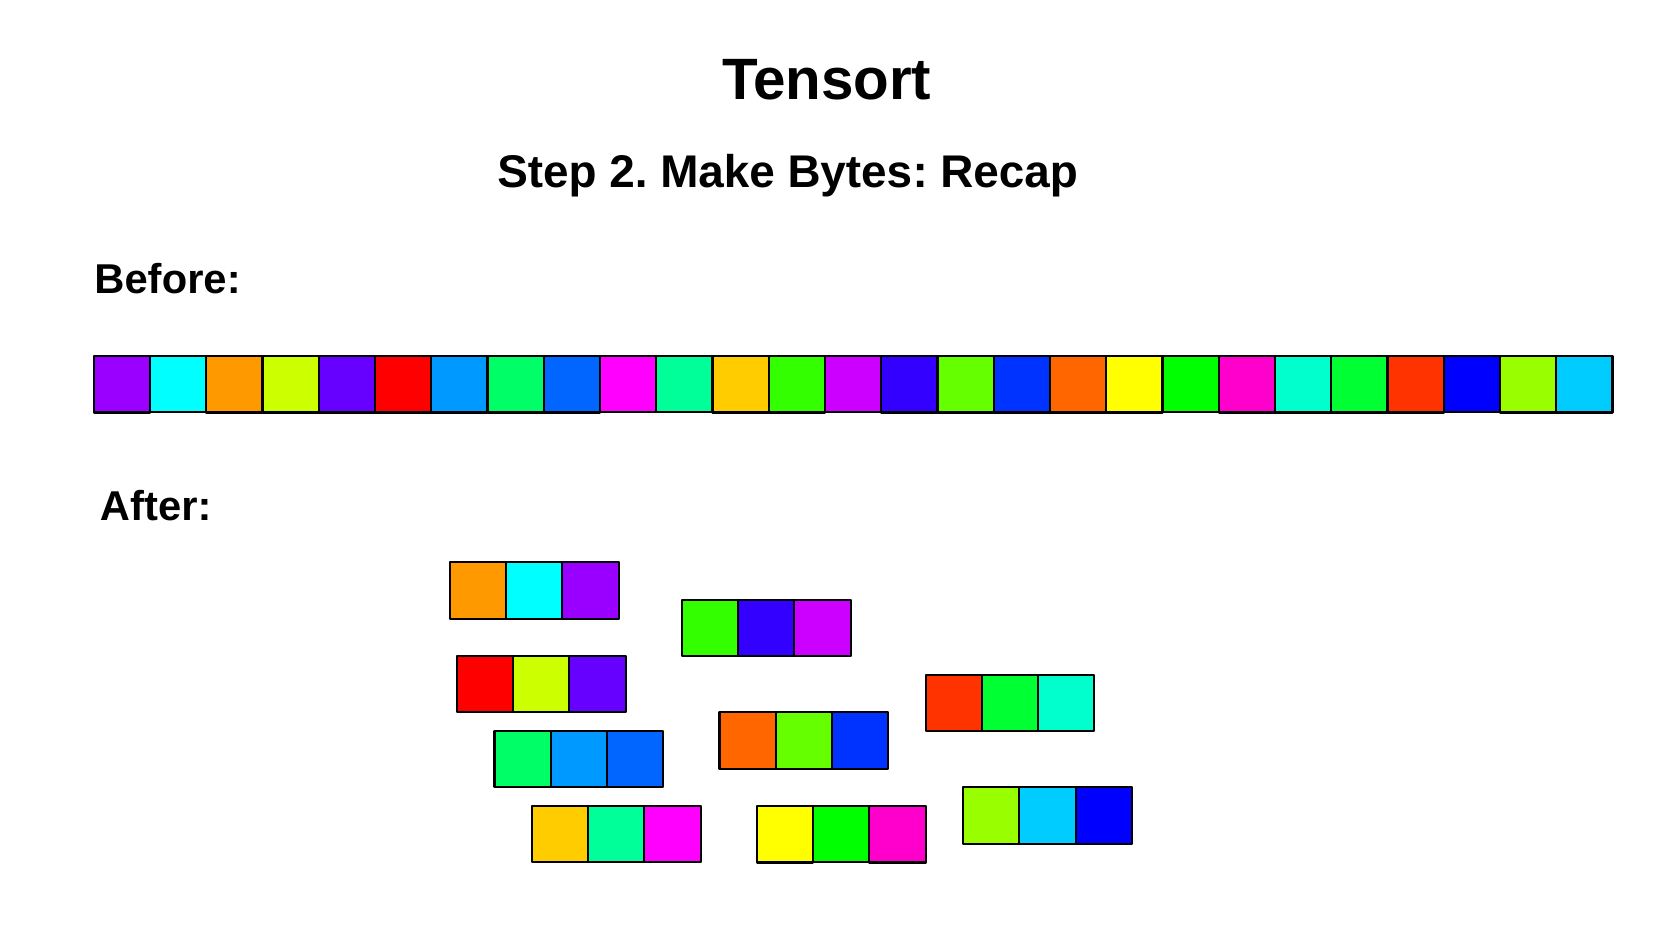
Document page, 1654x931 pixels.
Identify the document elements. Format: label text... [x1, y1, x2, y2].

subtitle Before: [23, 222, 312, 336]
text_box [456, 656, 626, 713]
text_box [756, 806, 926, 863]
text_box [531, 806, 701, 863]
text_box After: [11, 450, 301, 563]
text_box [93, 356, 1613, 413]
text_box Step 2. Make Bytes: Recap [482, 138, 1378, 257]
text_box [681, 599, 851, 657]
text_box [925, 674, 1095, 732]
text_box [963, 787, 1132, 844]
title Tensort [82, 2, 1571, 158]
text_box [450, 562, 619, 619]
text_box [719, 712, 889, 769]
text_box [494, 731, 664, 788]
